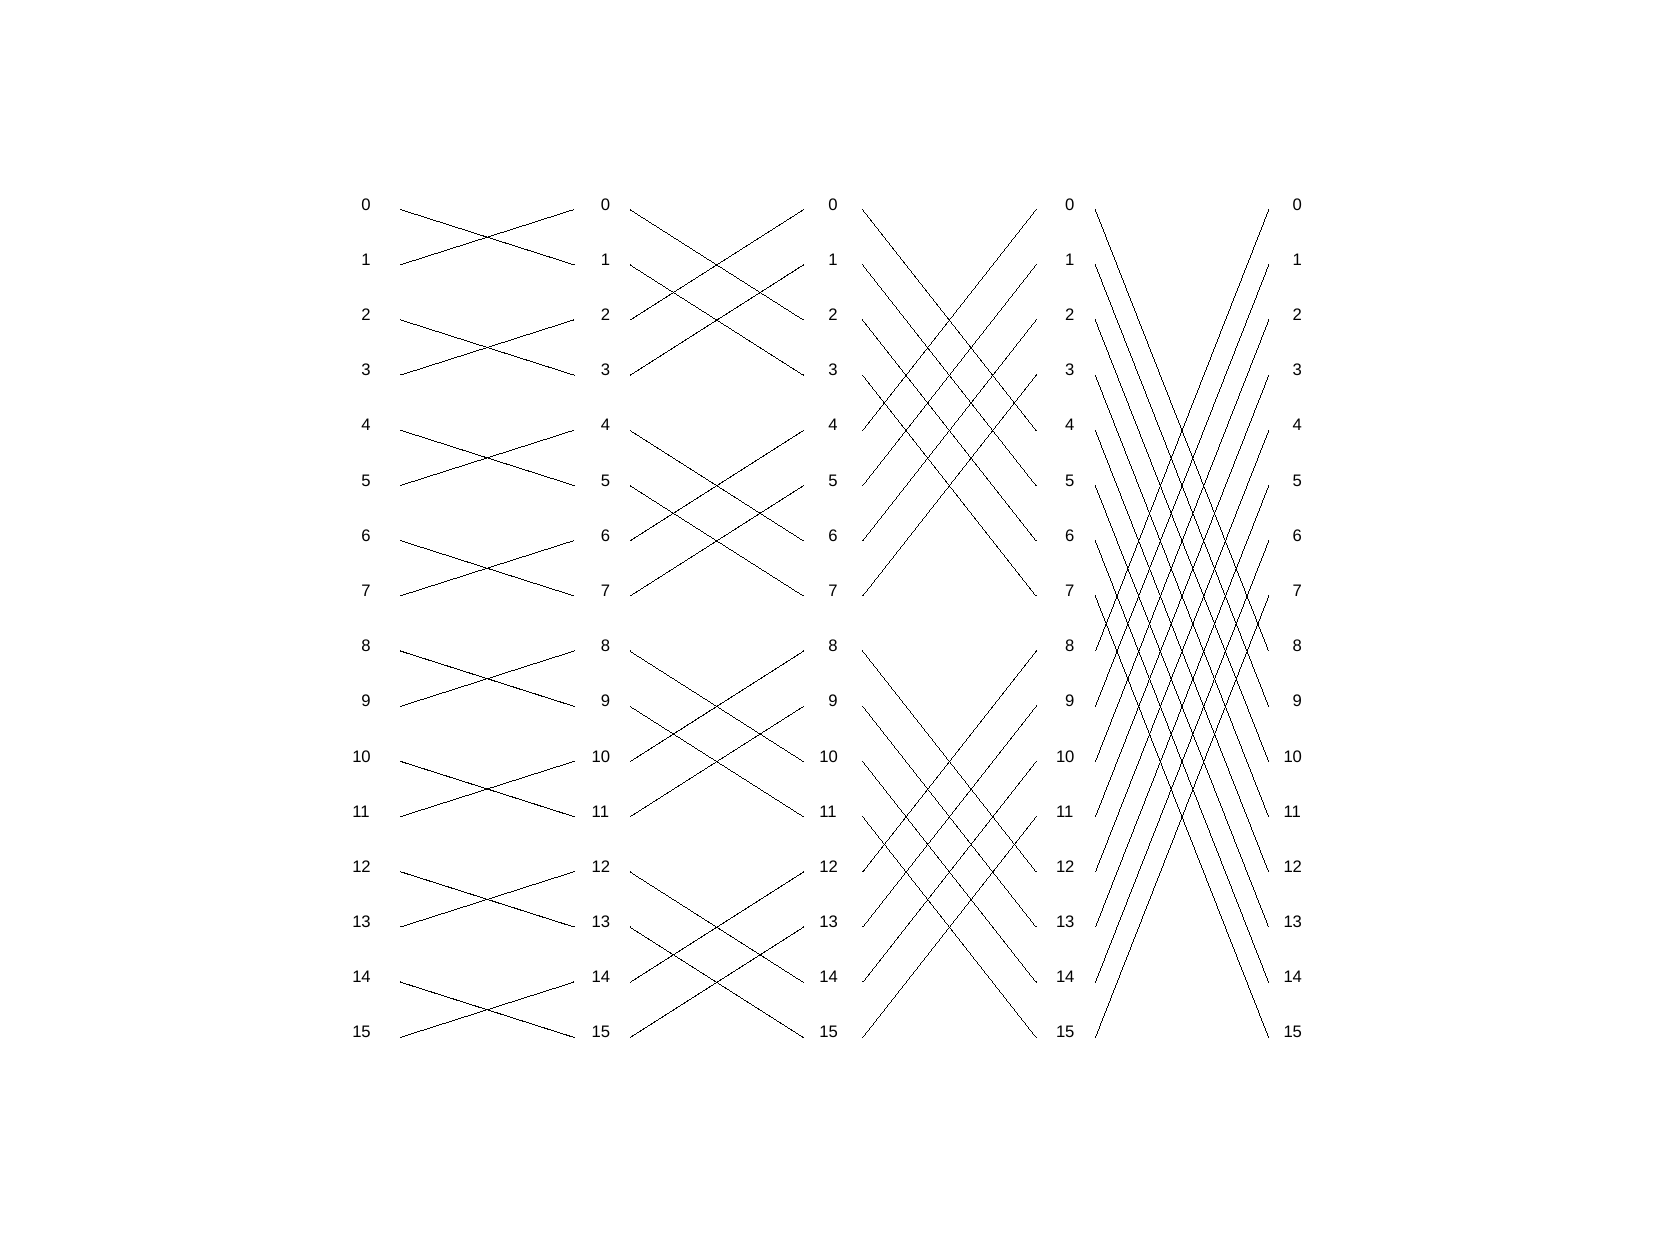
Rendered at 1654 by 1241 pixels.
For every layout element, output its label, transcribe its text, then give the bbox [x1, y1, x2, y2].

text_box 13 [576, 905, 652, 955]
text_box 10 [1041, 739, 1116, 795]
text_box 15 [1268, 1015, 1344, 1065]
text_box 6 [1277, 518, 1338, 573]
text_box 6 [346, 518, 407, 573]
text_box 12 [337, 849, 412, 900]
text_box 11 [337, 794, 410, 845]
text_box 14 [337, 960, 412, 1015]
text_box 3 [1050, 353, 1111, 403]
text_box 12 [1041, 849, 1116, 900]
text_box 2 [1050, 297, 1111, 353]
text_box 6 [1050, 518, 1111, 573]
text_box 3 [586, 353, 647, 403]
text_box 6 [813, 518, 874, 573]
text_box 5 [1277, 463, 1338, 513]
text_box 2 [586, 297, 647, 353]
text_box 9 [813, 684, 874, 734]
text_box 4 [813, 408, 874, 458]
text_box 7 [1050, 573, 1111, 624]
text_box 14 [804, 960, 879, 1015]
text_box 14 [576, 960, 652, 1015]
text_box 11 [576, 794, 650, 845]
text_box 5 [1050, 463, 1111, 513]
text_box 8 [1277, 628, 1338, 679]
text_box 8 [1050, 628, 1111, 679]
text_box 9 [1277, 684, 1338, 734]
text_box 9 [346, 684, 407, 734]
text_box 3 [813, 353, 874, 403]
text_box 9 [586, 684, 647, 734]
text_box 7 [586, 573, 647, 624]
text_box 1 [1277, 242, 1338, 293]
text_box 10 [1268, 739, 1344, 795]
text_box 10 [337, 739, 412, 795]
text_box 13 [337, 905, 412, 955]
text_box 15 [576, 1015, 652, 1065]
text_box 15 [1041, 1015, 1116, 1065]
text_box 8 [813, 628, 874, 679]
text_box 11 [1041, 794, 1114, 845]
text_box 5 [813, 463, 874, 513]
text_box 6 [586, 518, 647, 573]
text_box 7 [1277, 573, 1338, 624]
text_box 0 [813, 187, 874, 237]
text_box 7 [813, 573, 874, 624]
text_box 3 [346, 353, 407, 403]
text_box 4 [1050, 408, 1111, 458]
text_box 3 [1277, 353, 1338, 403]
text_box 1 [346, 242, 407, 293]
text_box 5 [586, 463, 647, 513]
text_box 11 [804, 794, 877, 845]
text_box 10 [576, 739, 652, 795]
text_box 13 [804, 905, 879, 955]
text_box 4 [1277, 408, 1338, 458]
text_box 14 [1041, 960, 1116, 1015]
text_box 10 [804, 739, 879, 795]
text_box 12 [804, 849, 879, 900]
text_box 0 [1277, 187, 1338, 237]
text_box 1 [586, 242, 647, 293]
text_box 7 [346, 573, 407, 624]
text_box 4 [586, 408, 647, 458]
text_box 12 [1268, 849, 1344, 900]
text_box 0 [346, 187, 407, 237]
text_box 0 [1050, 187, 1111, 237]
text_box 14 [1268, 960, 1344, 1015]
text_box 2 [1277, 297, 1338, 353]
text_box 5 [346, 463, 407, 513]
text_box 4 [346, 408, 407, 458]
text_box 0 [586, 187, 647, 237]
text_box 9 [1050, 684, 1111, 734]
text_box 8 [586, 628, 647, 679]
text_box 11 [1268, 794, 1342, 845]
text_box 1 [1050, 242, 1111, 293]
text_box 2 [813, 297, 874, 353]
text_box 8 [346, 628, 407, 679]
text_box 2 [346, 297, 407, 353]
text_box 15 [337, 1015, 412, 1065]
text_box 12 [576, 849, 652, 900]
text_box 13 [1268, 905, 1344, 955]
text_box 13 [1041, 905, 1116, 955]
text_box 1 [813, 242, 874, 293]
text_box 15 [804, 1015, 879, 1065]
